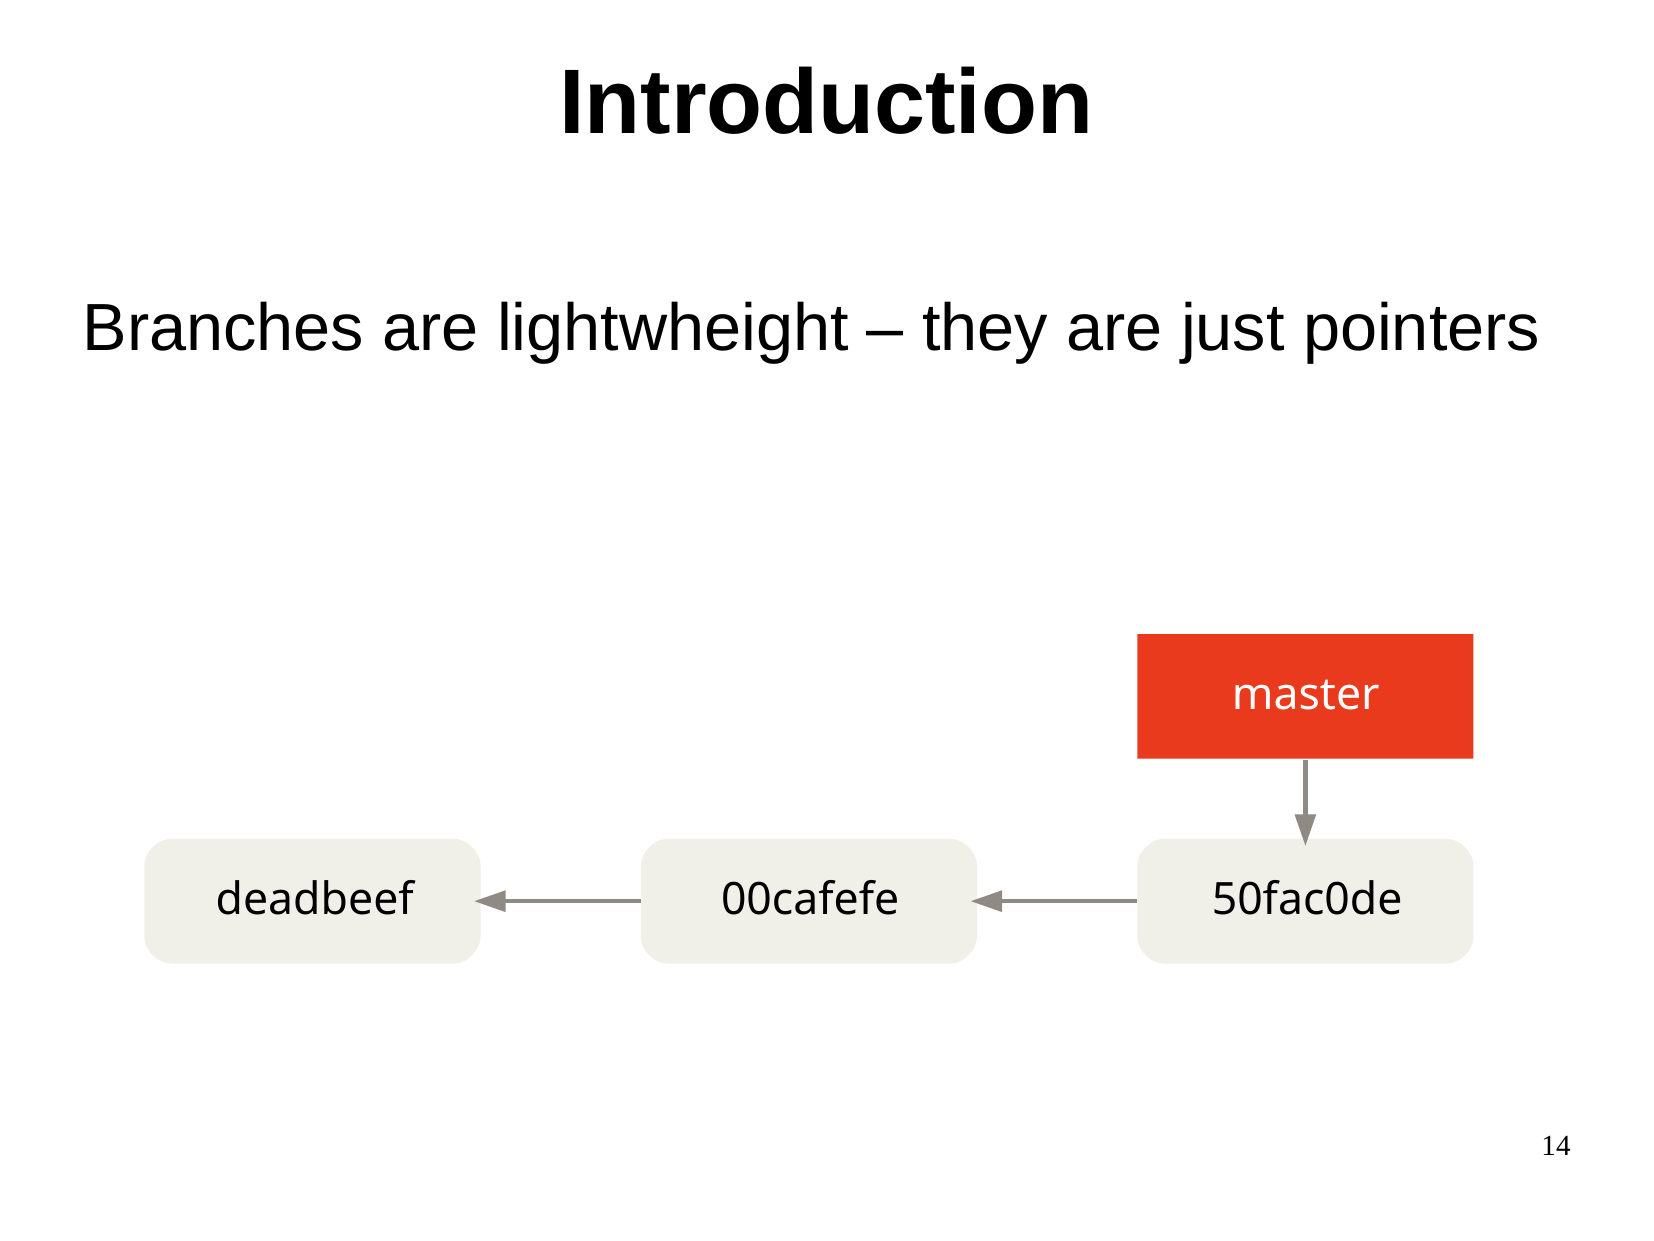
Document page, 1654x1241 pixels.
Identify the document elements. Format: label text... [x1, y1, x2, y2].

title Introduction [82, 49, 1571, 257]
list Branches are lightwheight – they are just pointers [82, 290, 1571, 384]
picture [134, 383, 1519, 1009]
